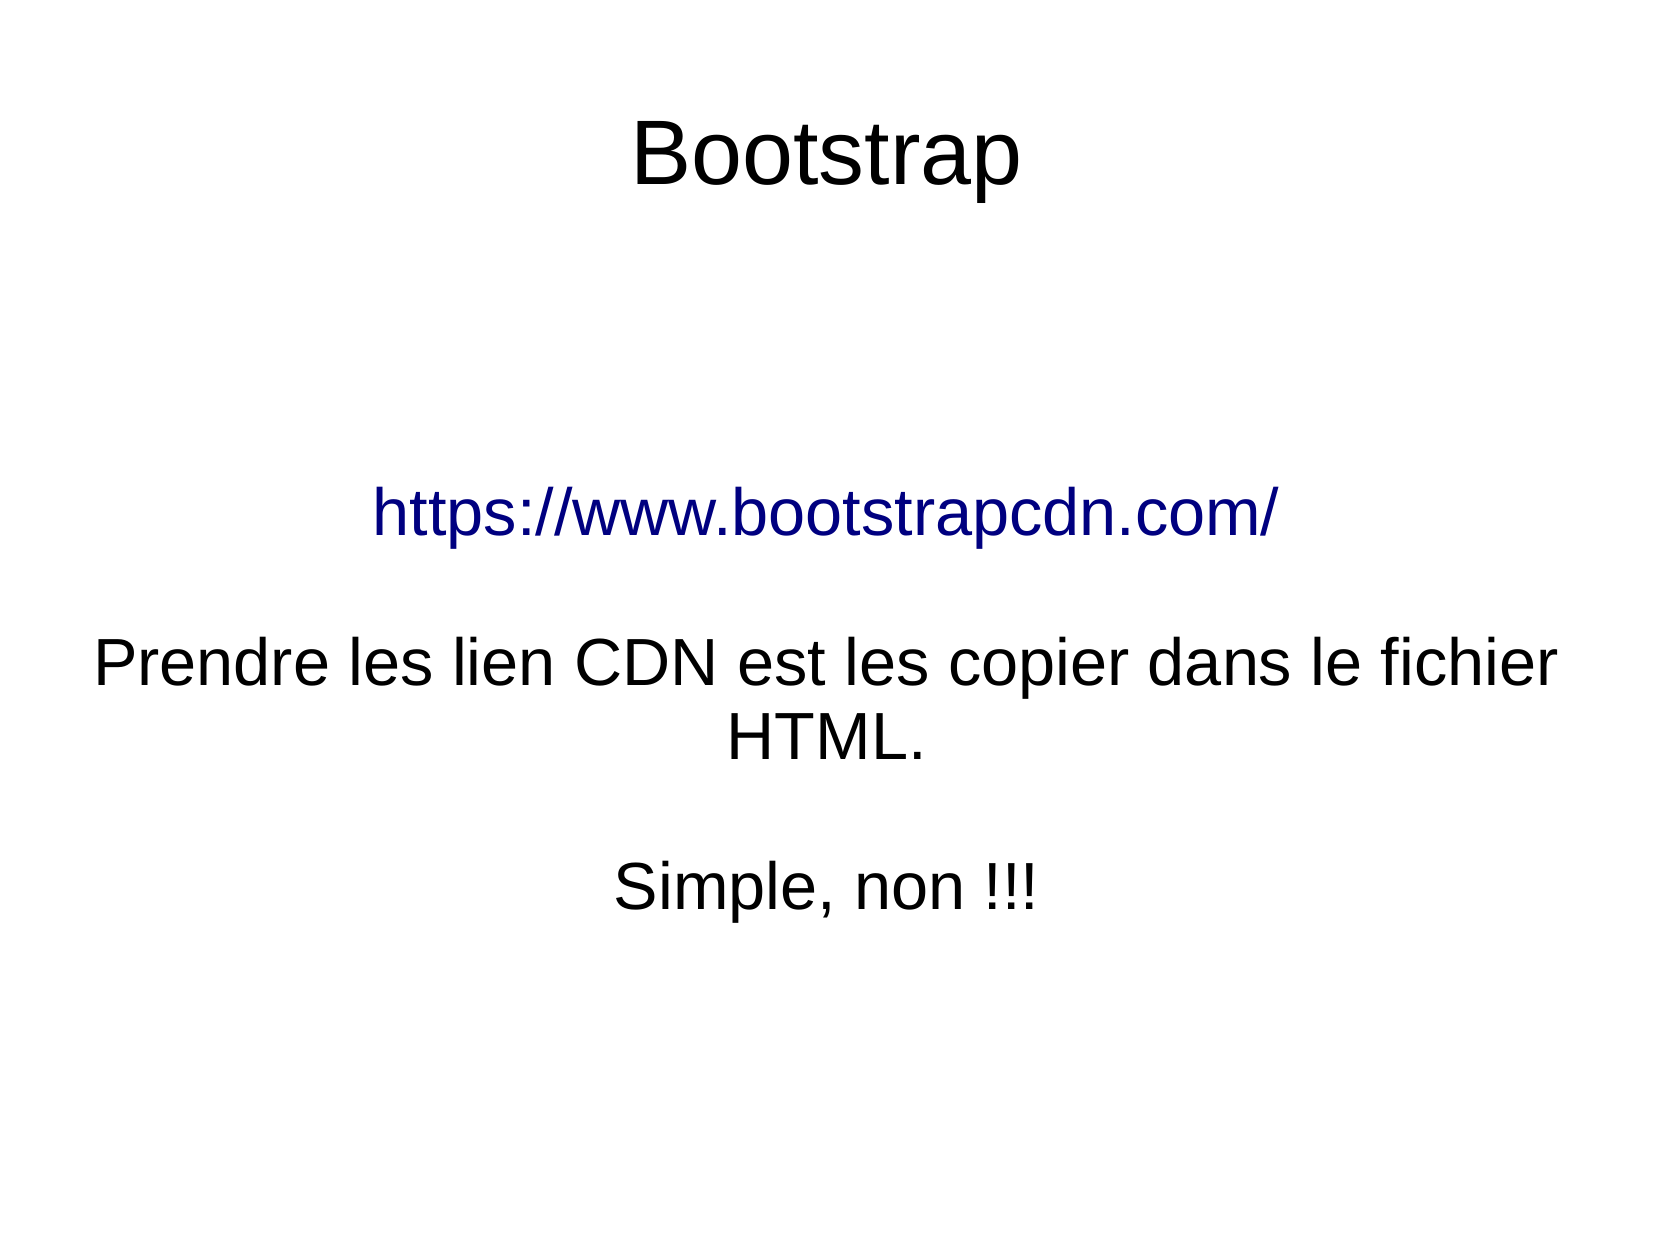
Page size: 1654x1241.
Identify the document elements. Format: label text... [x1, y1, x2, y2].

subtitle https://www.bootstrapcdn.com/ Prendre les lien CDN est les copier dans le fichier HTML. Simple, non !!! [82, 290, 1571, 1109]
title Bootstrap [82, 49, 1571, 257]
